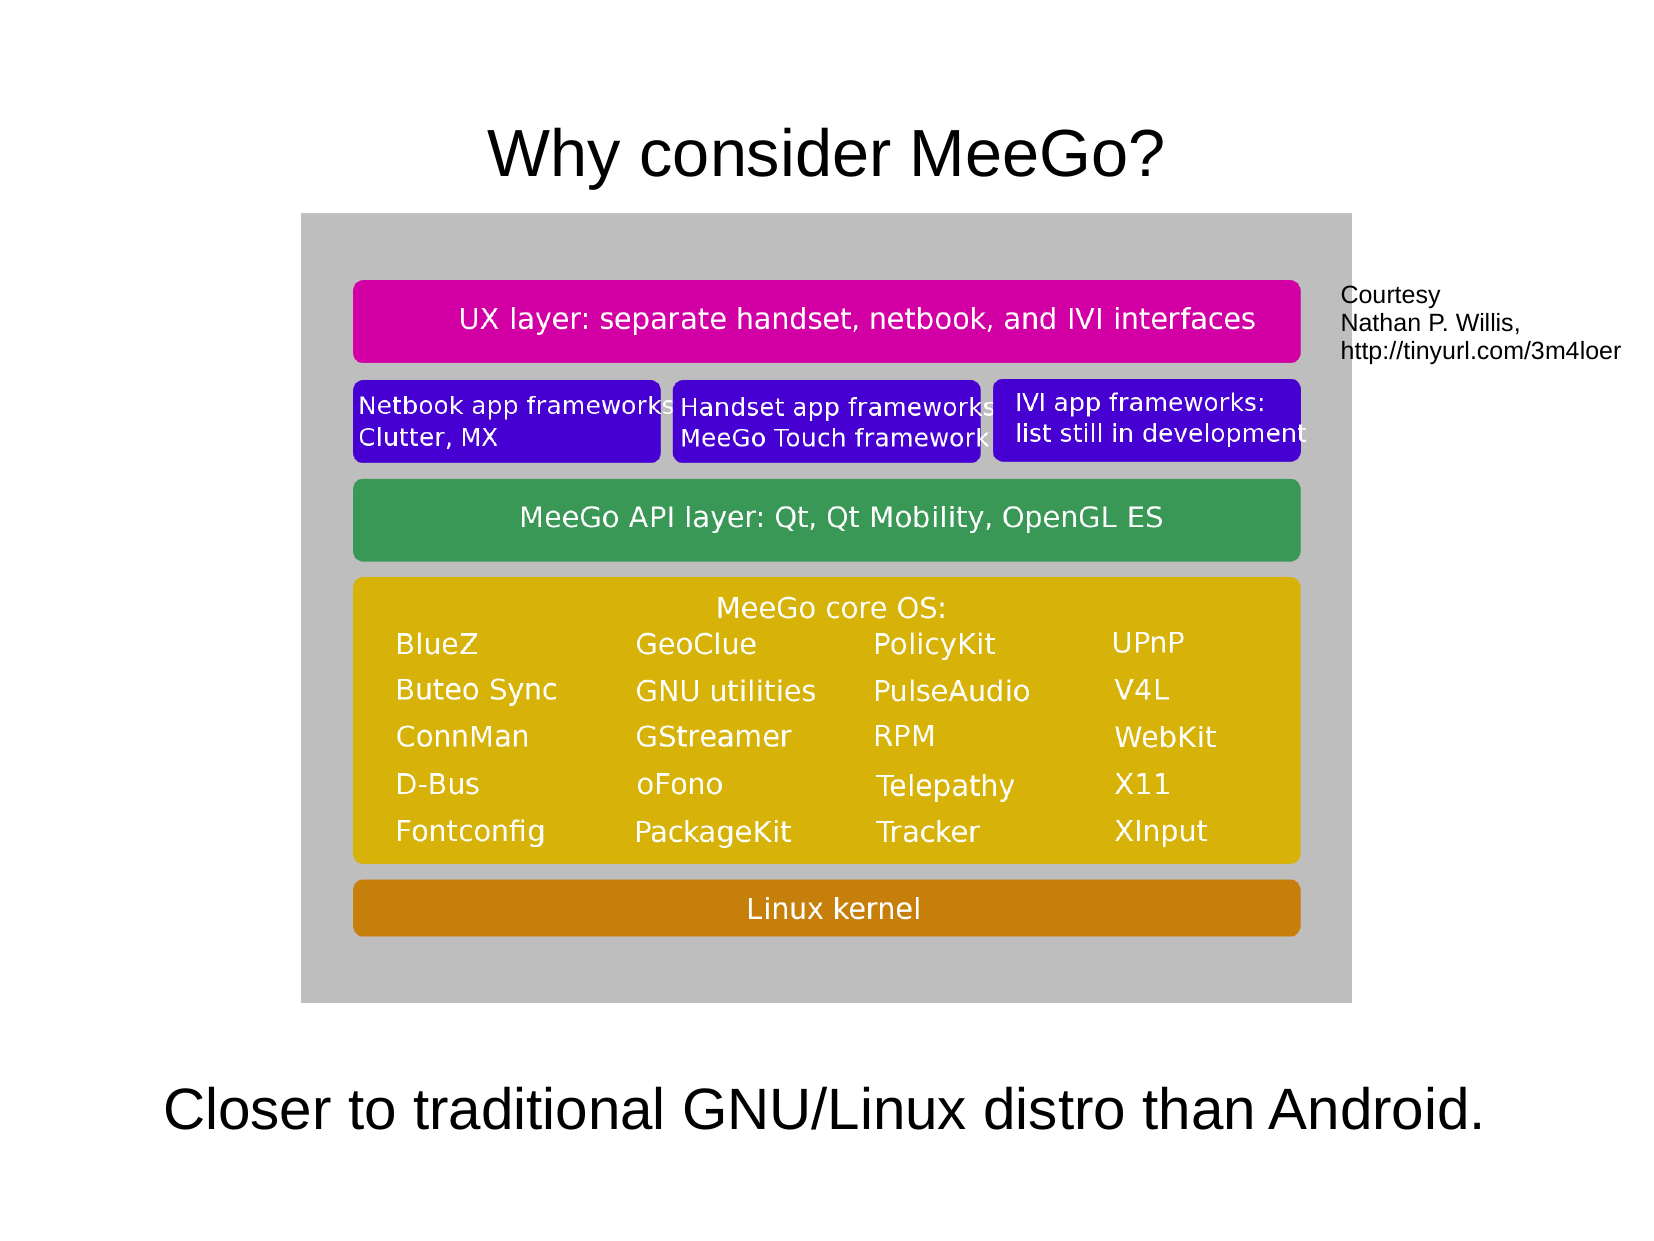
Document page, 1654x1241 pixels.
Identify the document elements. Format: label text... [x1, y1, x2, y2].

title Why consider MeeGo? [82, 49, 1571, 257]
picture [301, 213, 1352, 1003]
text_box Courtesy Nathan P. Willis, http://tinyurl.com/3m4loer [1325, 273, 1638, 373]
text_box Closer to traditional GNU/Linux distro than Android. [148, 1069, 1505, 1126]
